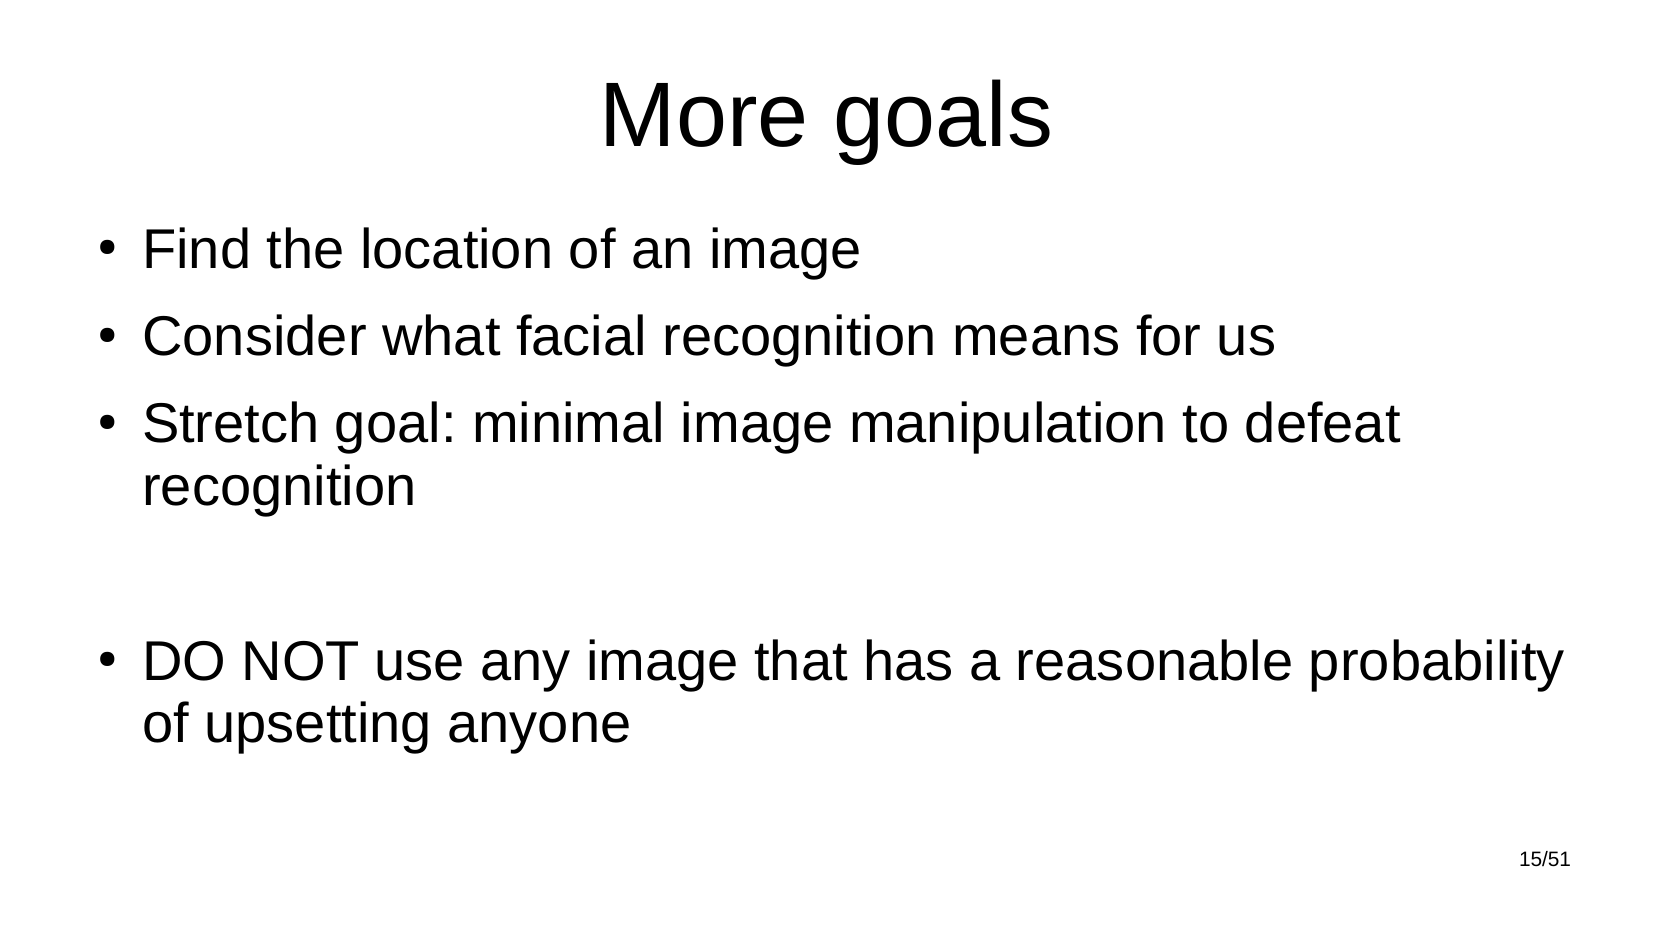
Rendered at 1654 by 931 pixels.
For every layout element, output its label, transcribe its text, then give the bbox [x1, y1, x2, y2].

title More goals [82, 37, 1571, 193]
list Find the location of an image Consider what facial recognition means for us Stretch goal: minimal image manipulation to defeat recognition DO NOT use any image that has a reasonable probability of upsetting anyone [82, 217, 1571, 758]
